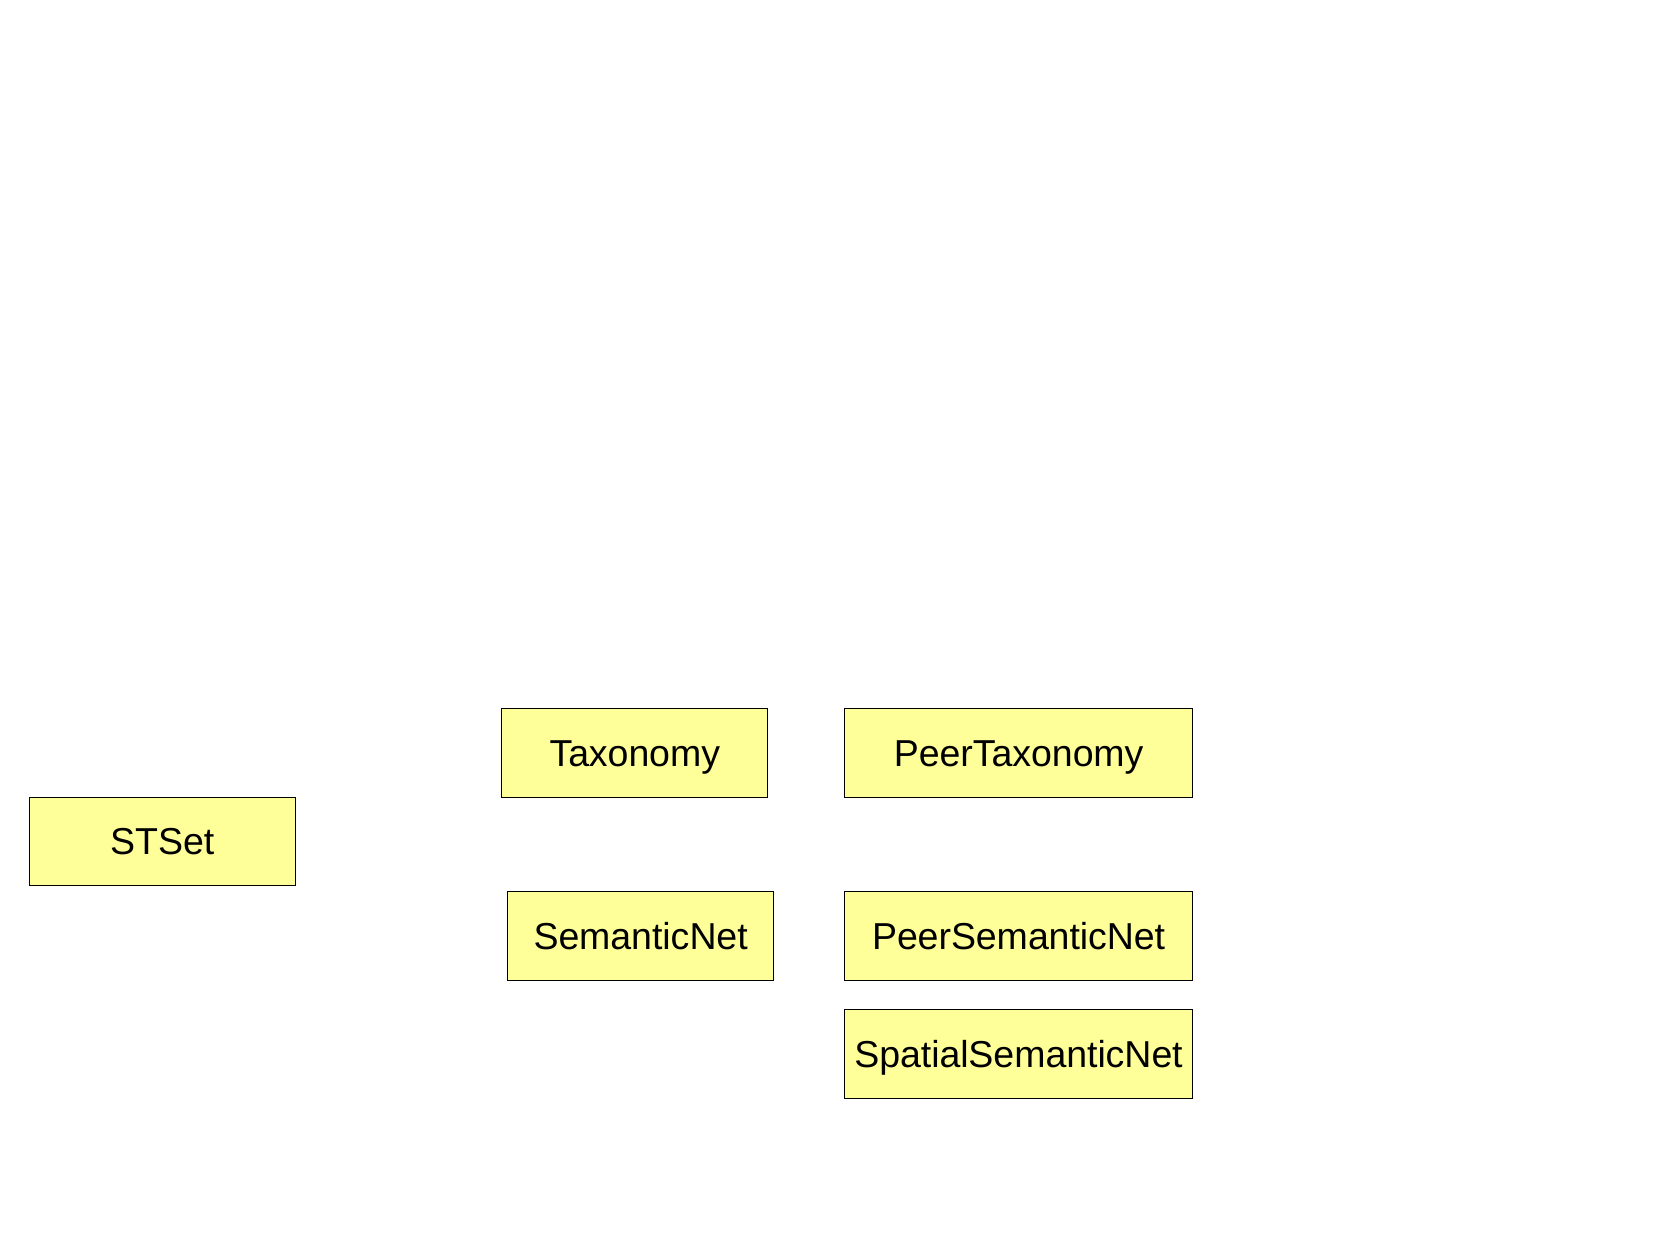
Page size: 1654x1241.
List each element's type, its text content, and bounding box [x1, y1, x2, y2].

text_box STSet [29, 797, 296, 886]
text_box SpatialSemanticNet [844, 1009, 1193, 1099]
text_box SemanticNet [507, 891, 774, 981]
text_box PeerSemanticNet [844, 891, 1193, 981]
text_box Taxonomy [501, 708, 768, 798]
text_box PeerTaxonomy [844, 708, 1193, 798]
